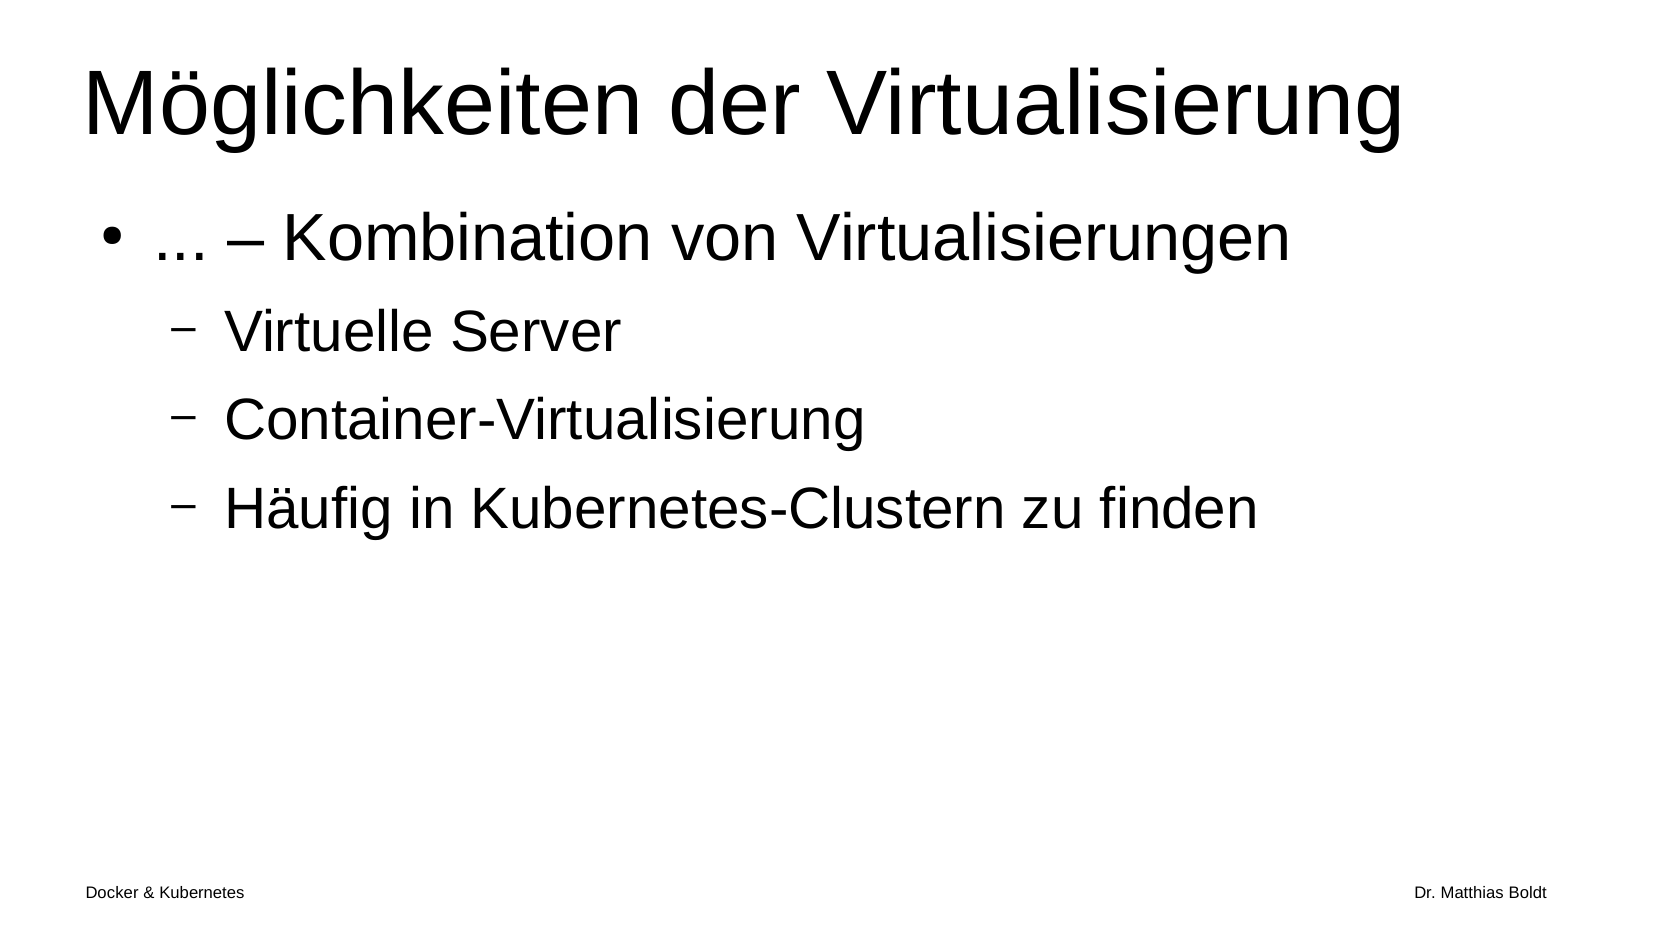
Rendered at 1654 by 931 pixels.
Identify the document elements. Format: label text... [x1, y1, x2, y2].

list ... – Kombination von Virtualisierungen Virtuelle Server Container-Virtualisierung Häufig in Kubernetes-Clustern zu finden [82, 199, 1571, 845]
text_box Docker & Kubernetes Dr. Matthias Boldt [70, 875, 1563, 910]
title Möglichkeiten der Virtualisierung [82, 25, 1571, 181]
